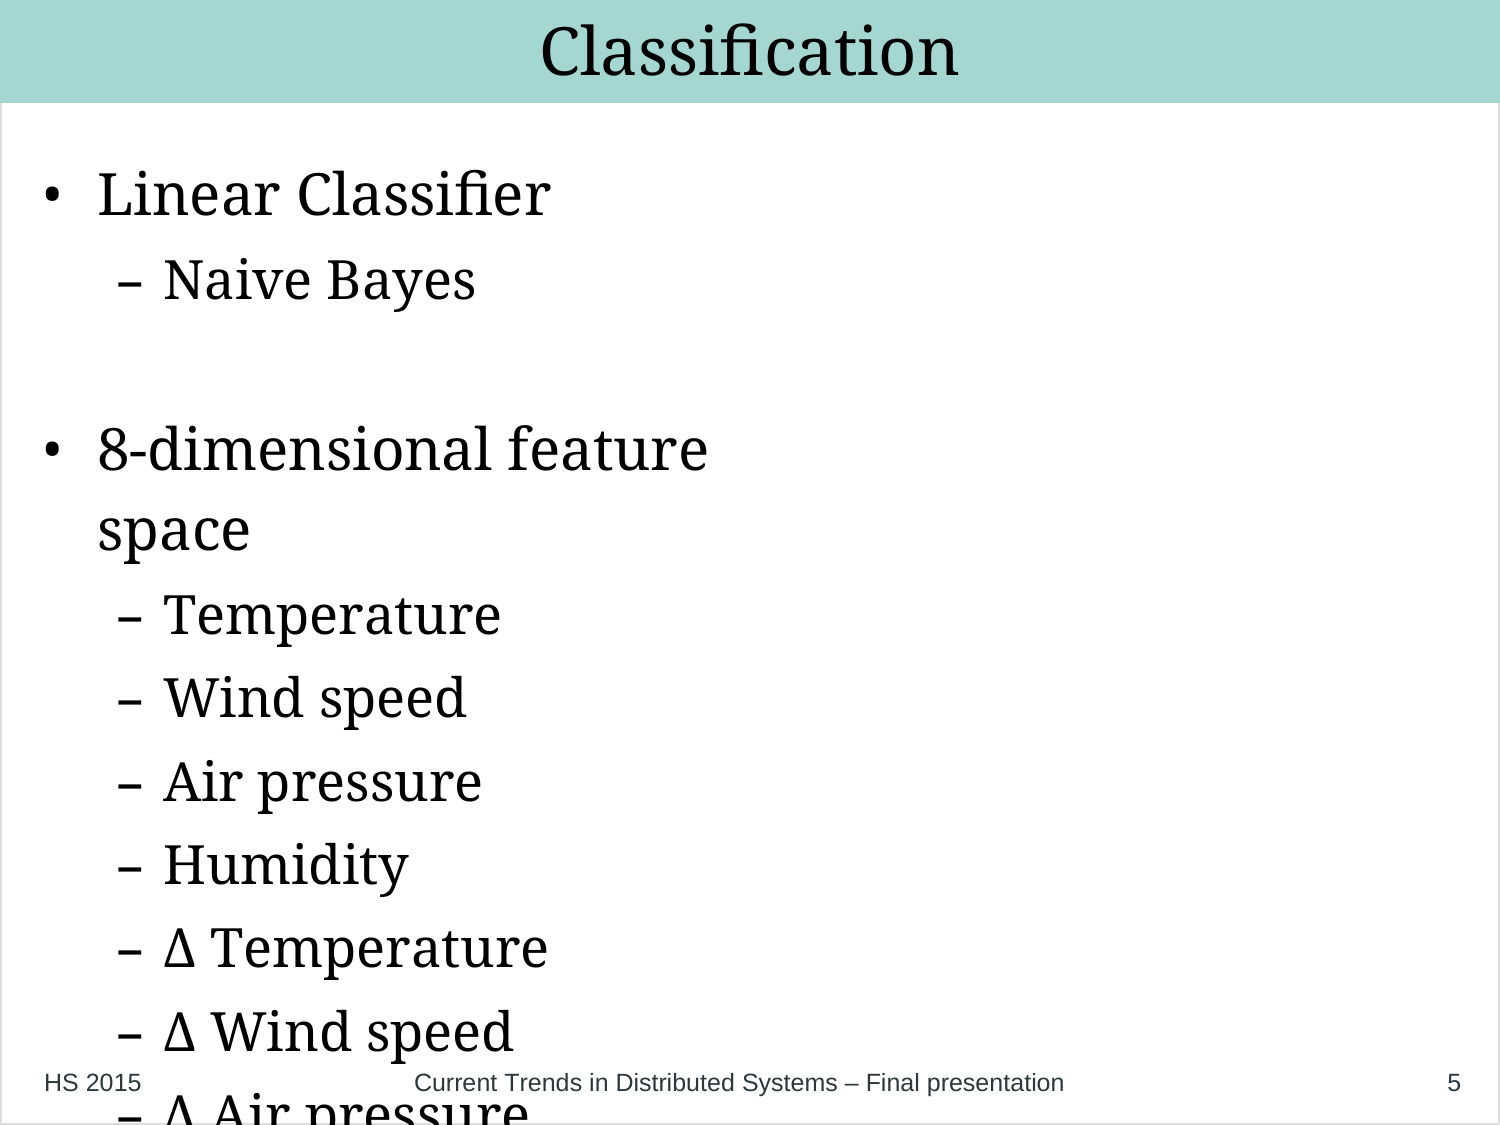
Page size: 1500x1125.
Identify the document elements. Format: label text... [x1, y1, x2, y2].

text_box <Nummer> [1375, 1058, 1477, 1097]
title Classification [0, 0, 1500, 100]
list Linear Classifier Naive Bayes 8-dimensional feature space Temperature Wind speed Air pressure Humidity Δ Temperature Δ Wind speed Δ Air pressure Δ Humidity [26, 145, 886, 1125]
text_box Current Trends in Distributed Systems – Final presentation [886, 1058, 1201, 1107]
